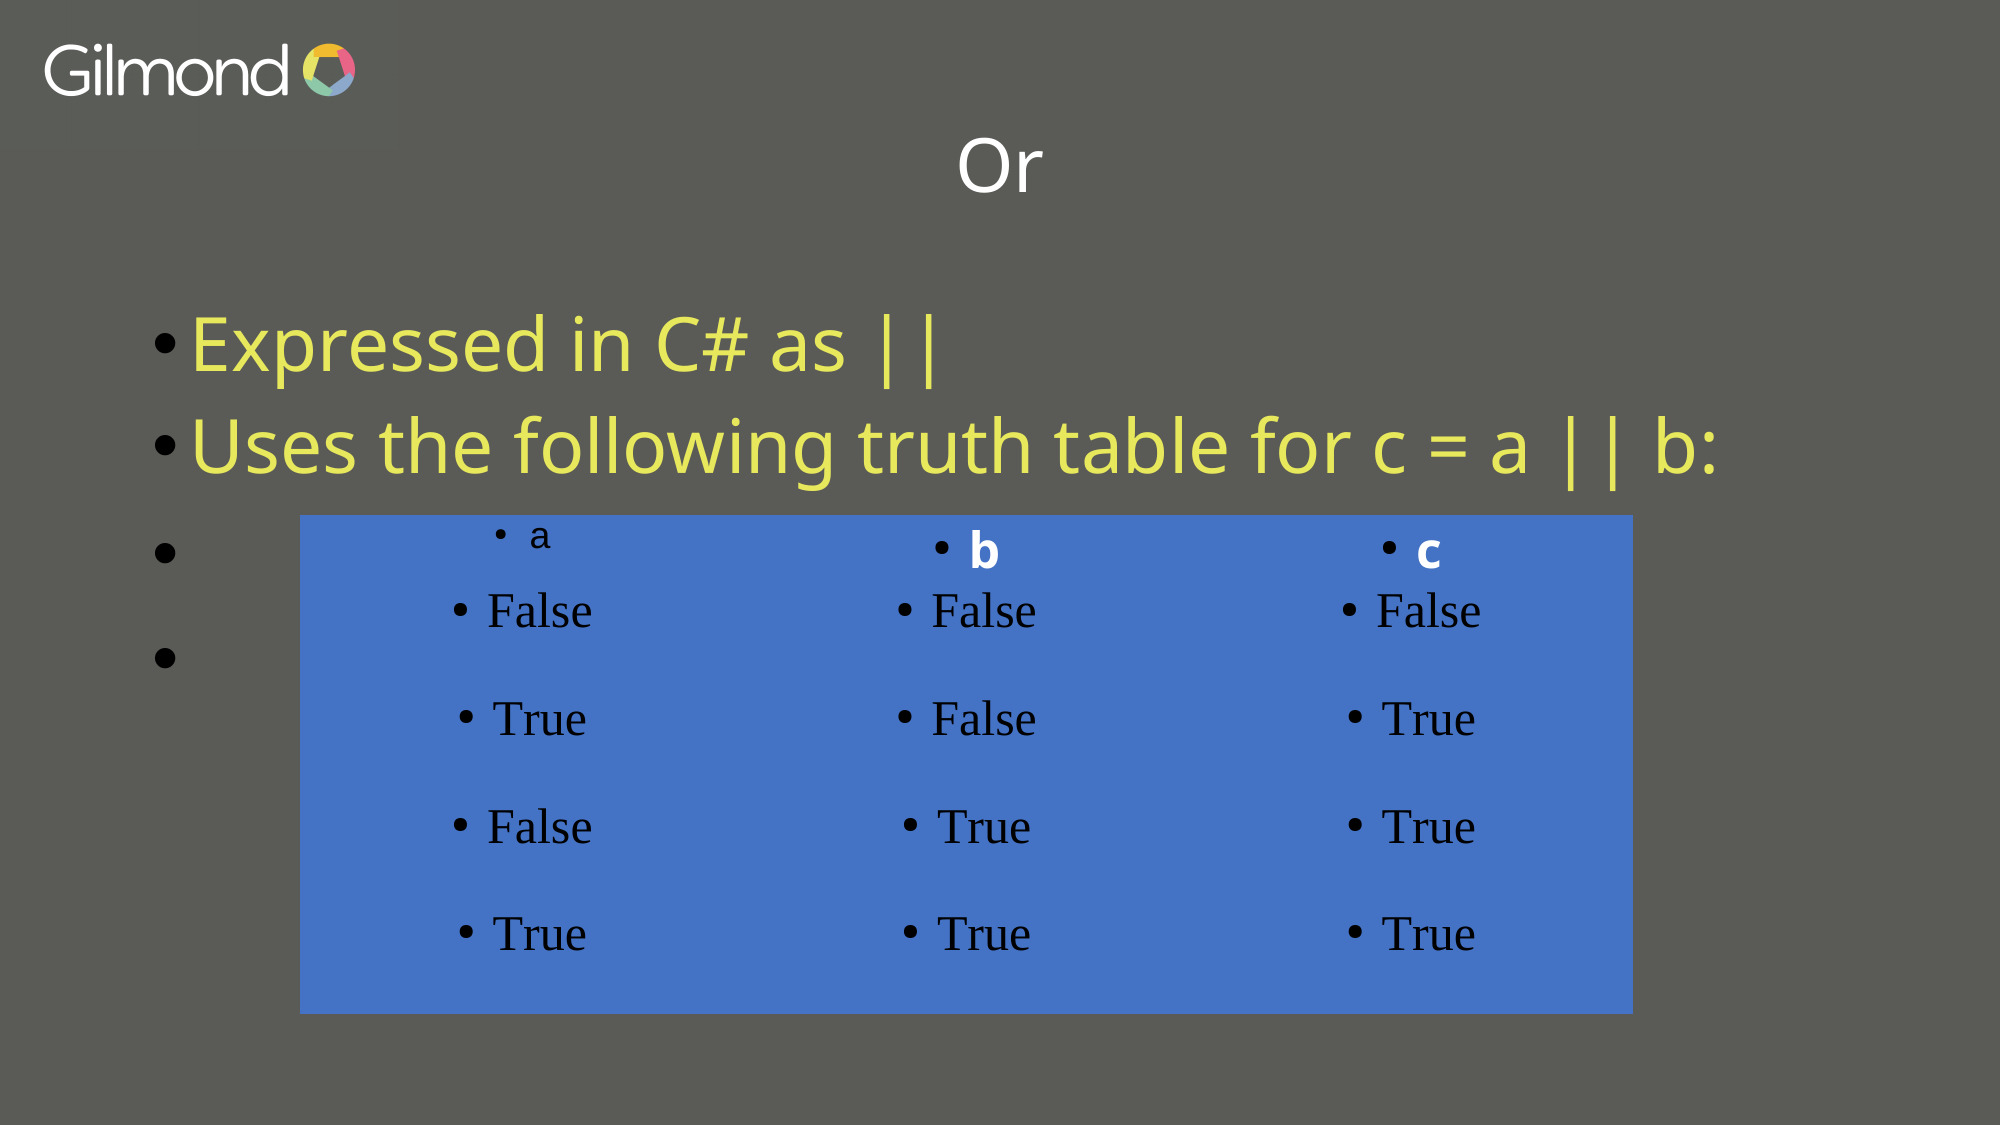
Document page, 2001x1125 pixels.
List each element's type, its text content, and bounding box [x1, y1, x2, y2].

table_cell False [300, 799, 744, 906]
table_cell True [300, 691, 744, 799]
table_header c [1189, 515, 1633, 583]
table_cell True [744, 799, 1189, 906]
table_cell False [744, 691, 1189, 799]
table_cell True [300, 906, 744, 1014]
table_cell False [1189, 583, 1633, 691]
table_cell True [744, 906, 1189, 1014]
list Expressed in C# as || Uses the following truth table for c = a || b: [137, 299, 1863, 1014]
table_header b [744, 515, 1189, 583]
table_cell True [1189, 799, 1633, 906]
picture [0, 0, 399, 149]
title Or [137, 59, 1863, 278]
table_cell True [1189, 906, 1633, 1014]
table_header a [300, 515, 744, 583]
table_cell False [744, 583, 1189, 691]
table_cell False [300, 583, 744, 691]
table_cell True [1189, 691, 1633, 799]
